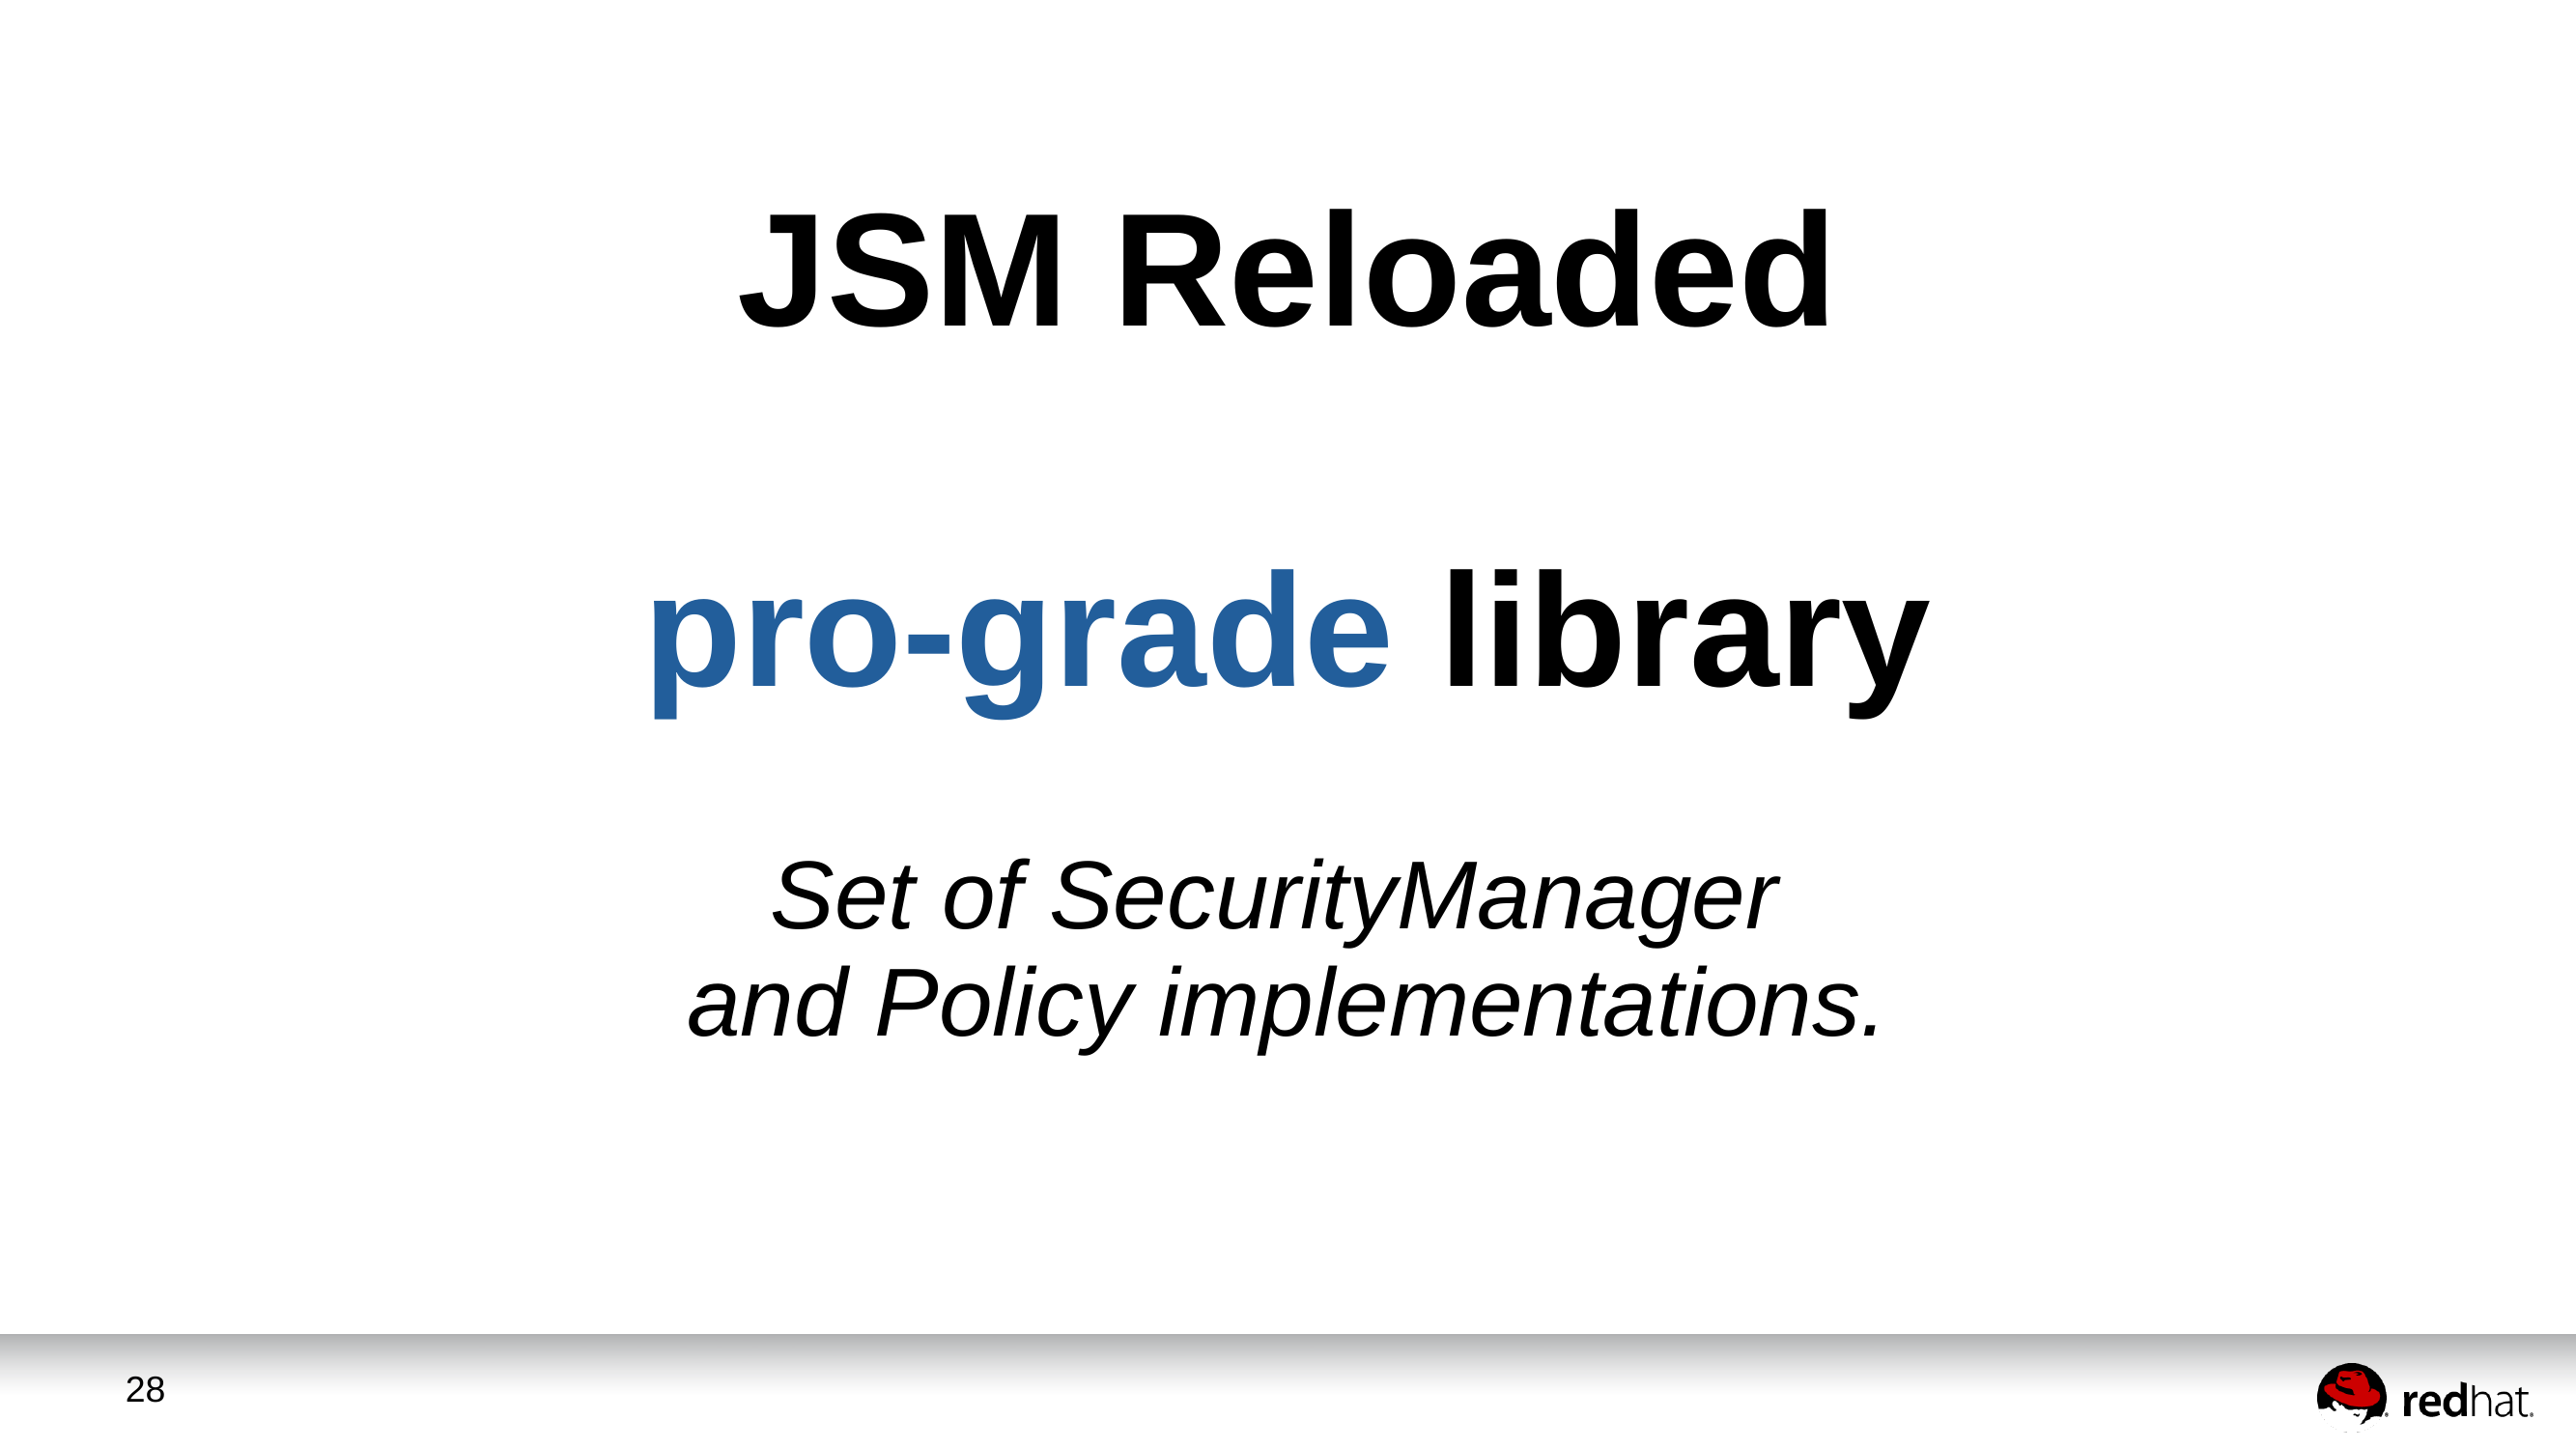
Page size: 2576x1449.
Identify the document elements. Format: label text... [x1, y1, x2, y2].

subtitle JSM Reloaded pro-grade library Set of SecurityManager and Policy implementations. [128, 57, 2448, 1179]
picture [0, 1334, 2576, 1445]
